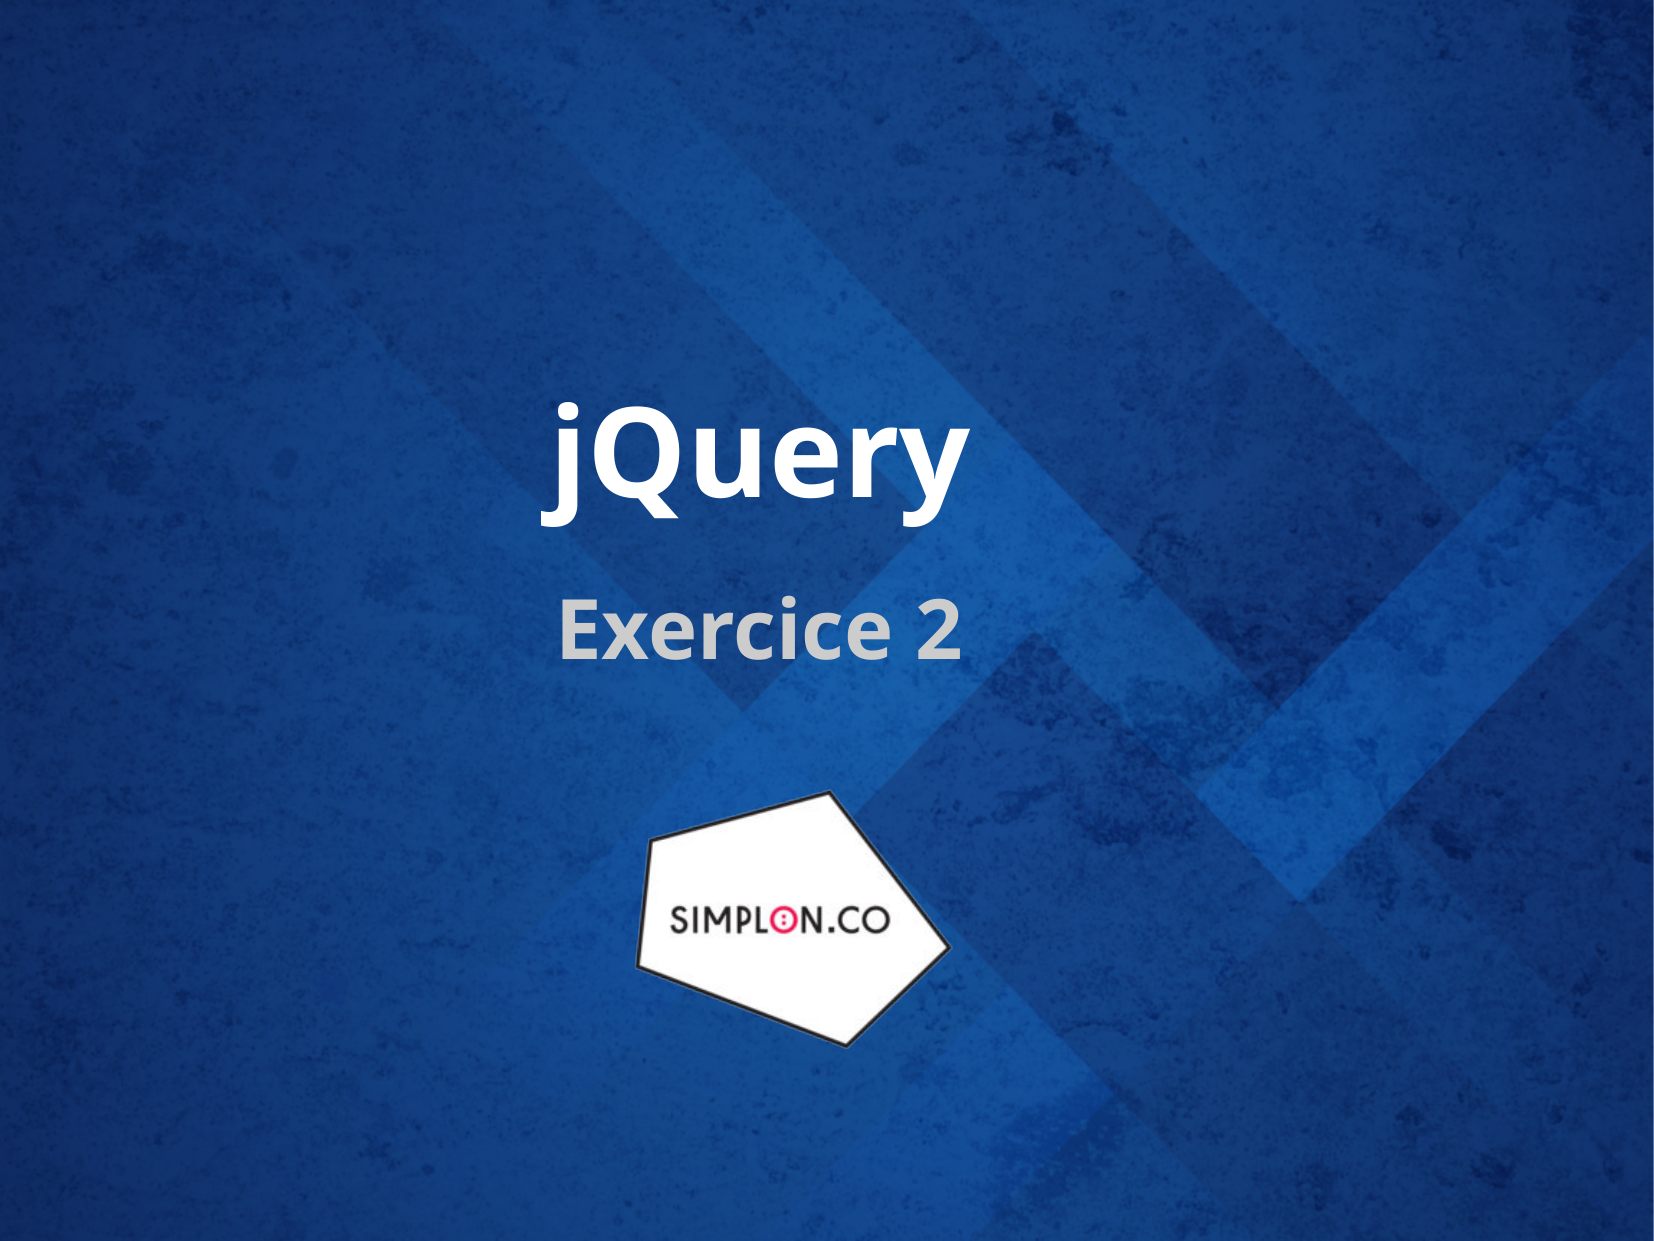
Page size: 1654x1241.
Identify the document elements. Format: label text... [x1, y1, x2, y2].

title jQuery [517, 272, 1155, 626]
subtitle Exercice 2 [555, 509, 1453, 745]
picture [0, 0, 1654, 1241]
